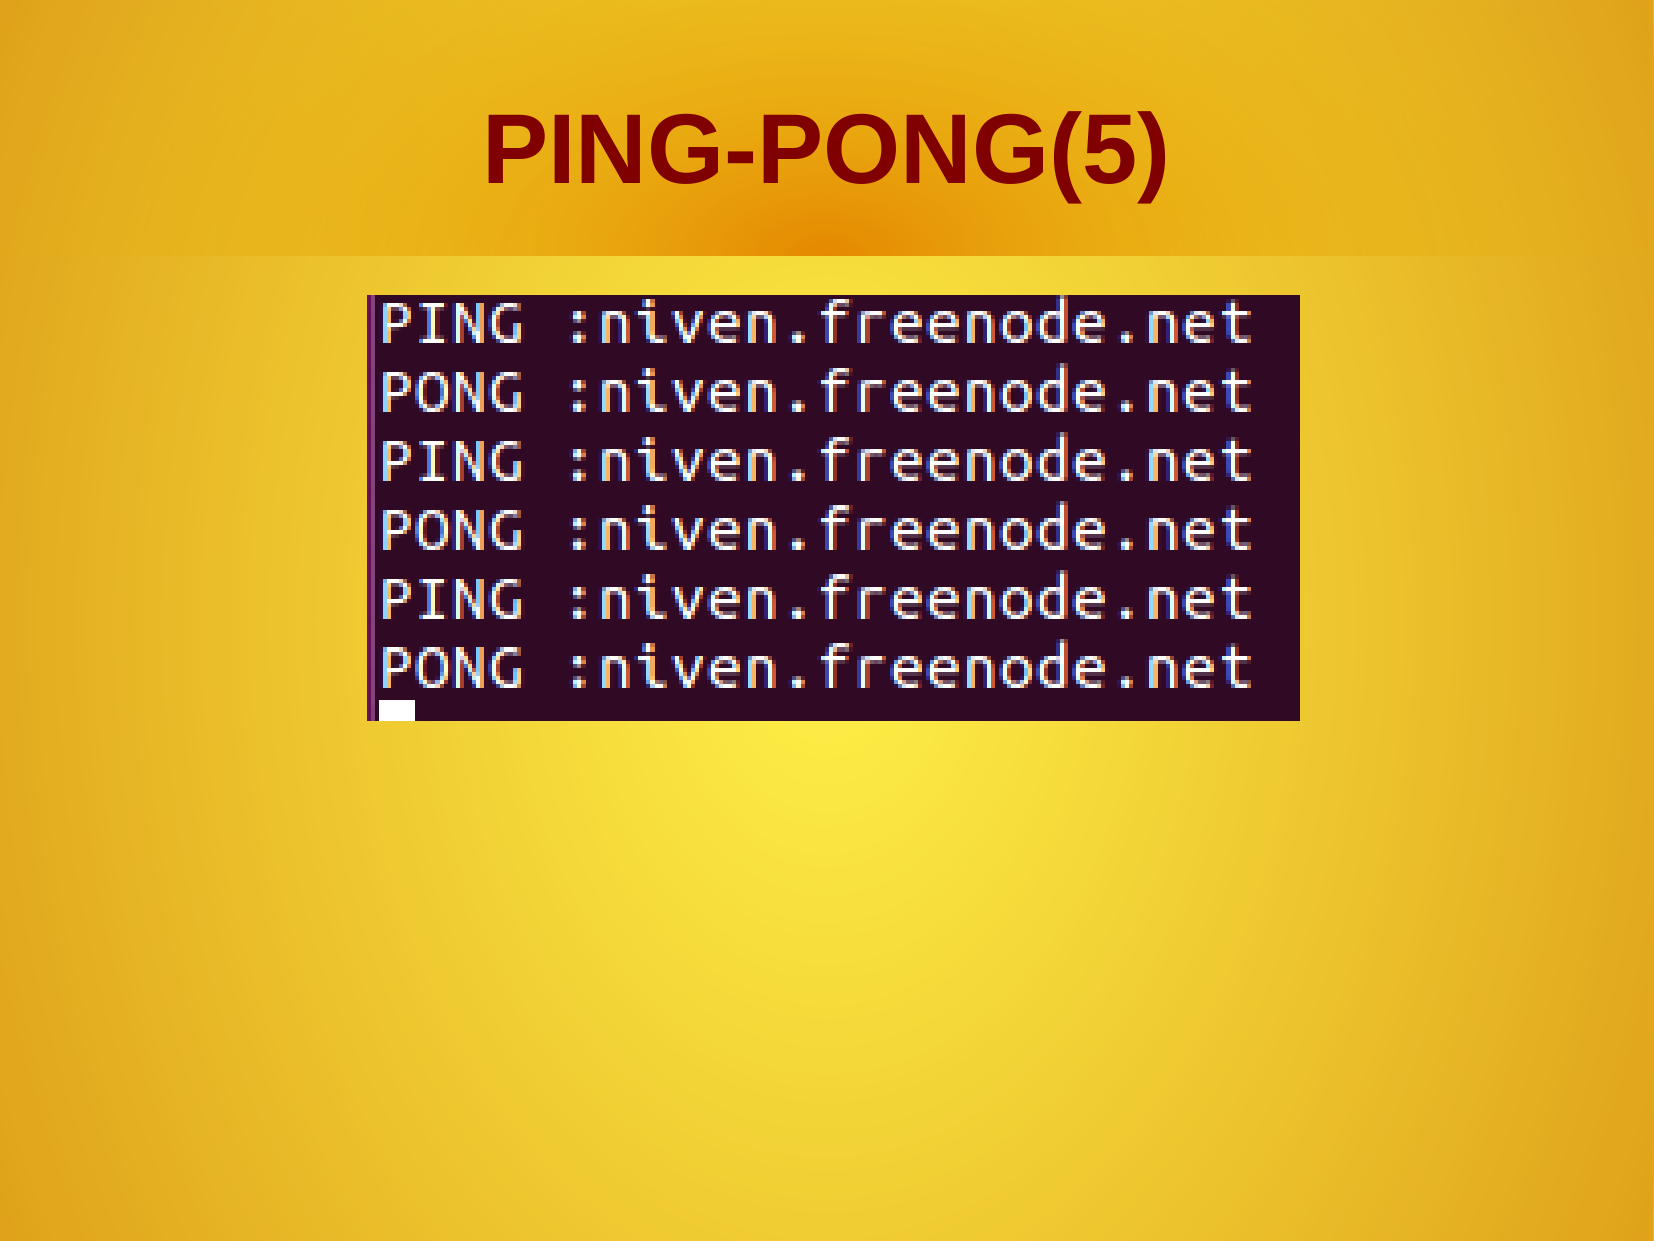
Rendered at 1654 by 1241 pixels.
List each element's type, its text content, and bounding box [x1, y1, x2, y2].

title PING-PONG(5) [82, 47, 1571, 252]
picture [367, 295, 1300, 721]
